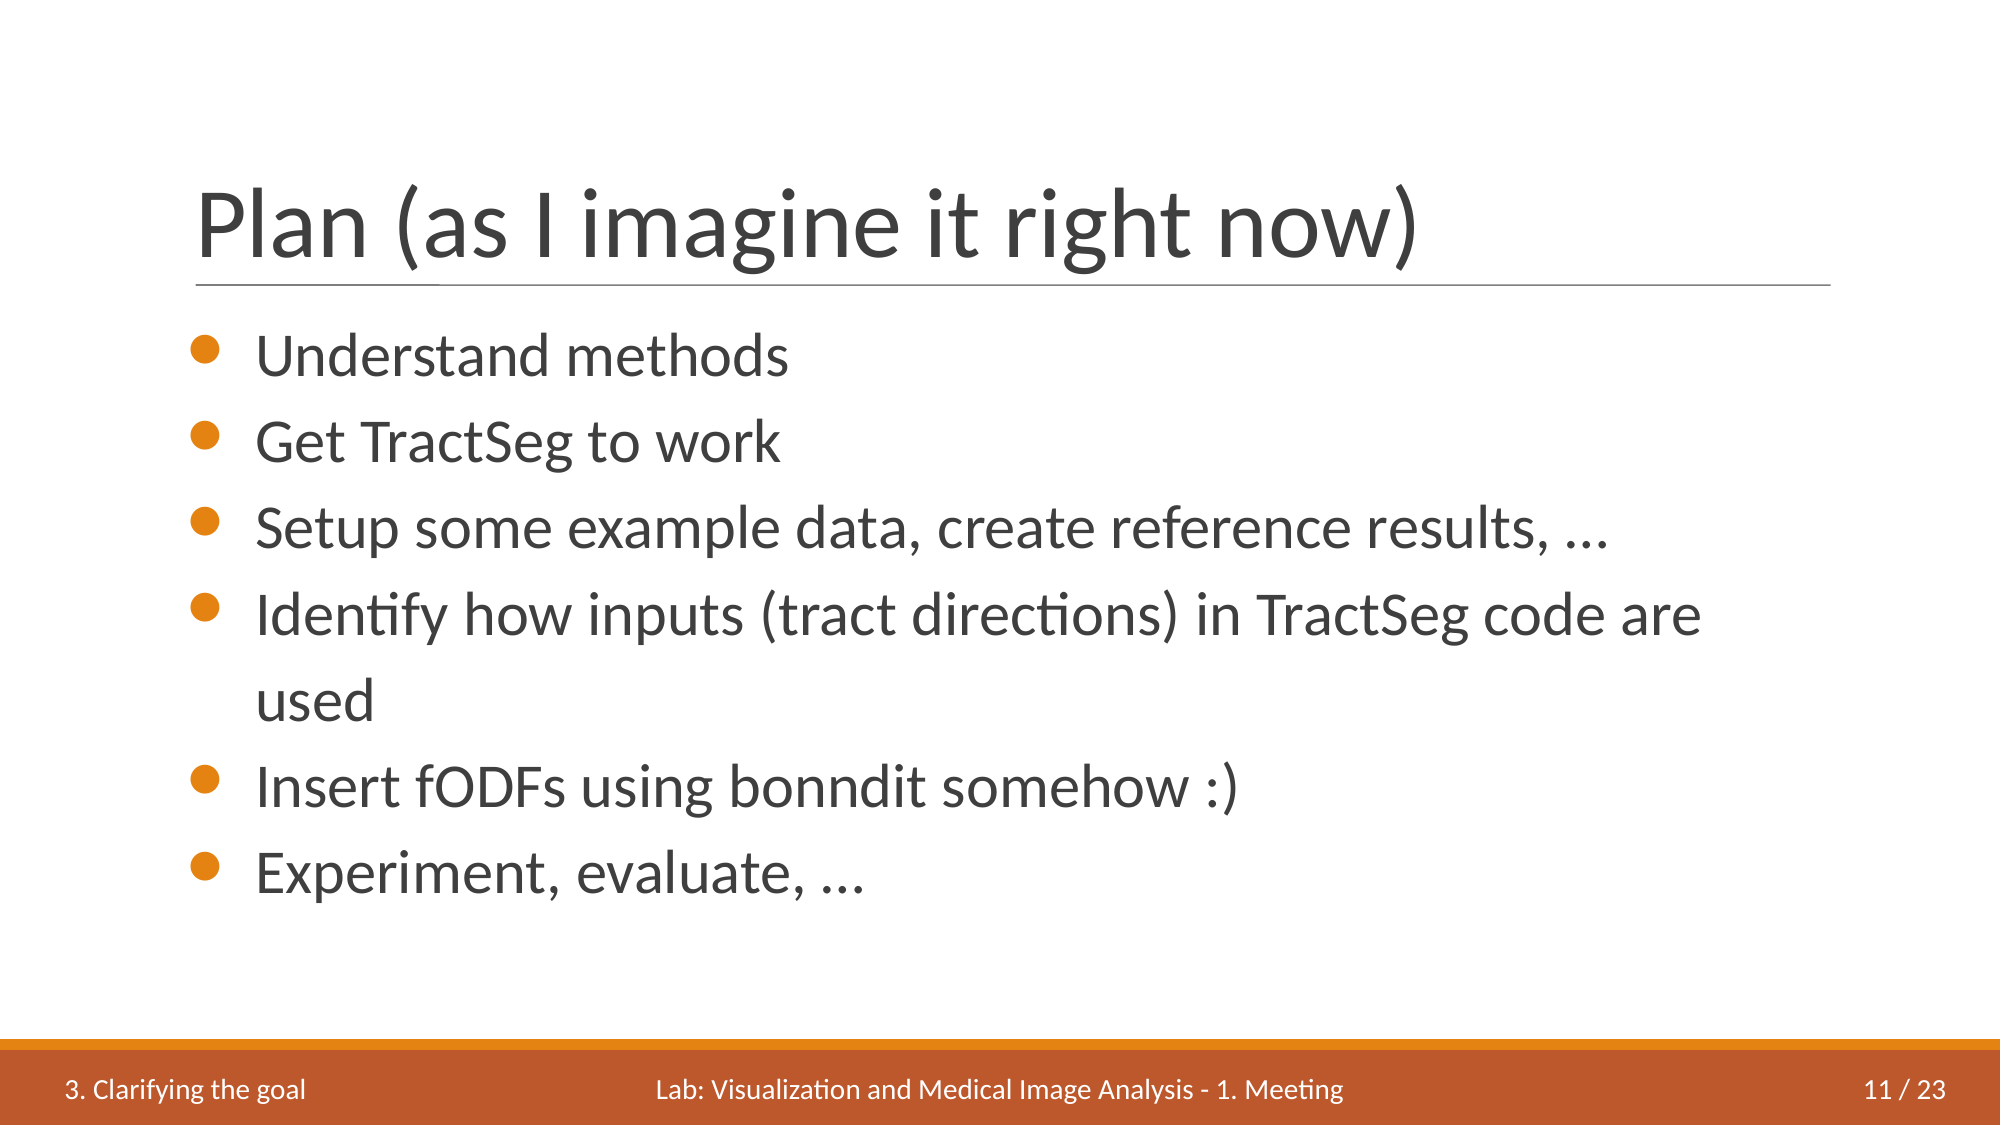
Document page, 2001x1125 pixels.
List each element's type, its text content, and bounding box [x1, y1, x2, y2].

title Plan (as I imagine it right now) [180, 47, 1830, 285]
slide_number 3. Clarifying the goal [49, 753, 356, 1125]
list Understand methods Get TractSeg to work Setup some example data, create reference results, … Identify how inputs (tract directions) in TractSeg code are used Insert fODFs using bonndit somehow :) Experiment, evaluate, … [180, 302, 1830, 941]
slide_number 1 / 23 [1741, 753, 1962, 1125]
slide_number Lab: Visualization and Medical Image Analysis - 1. Meeting [552, 753, 1448, 1125]
